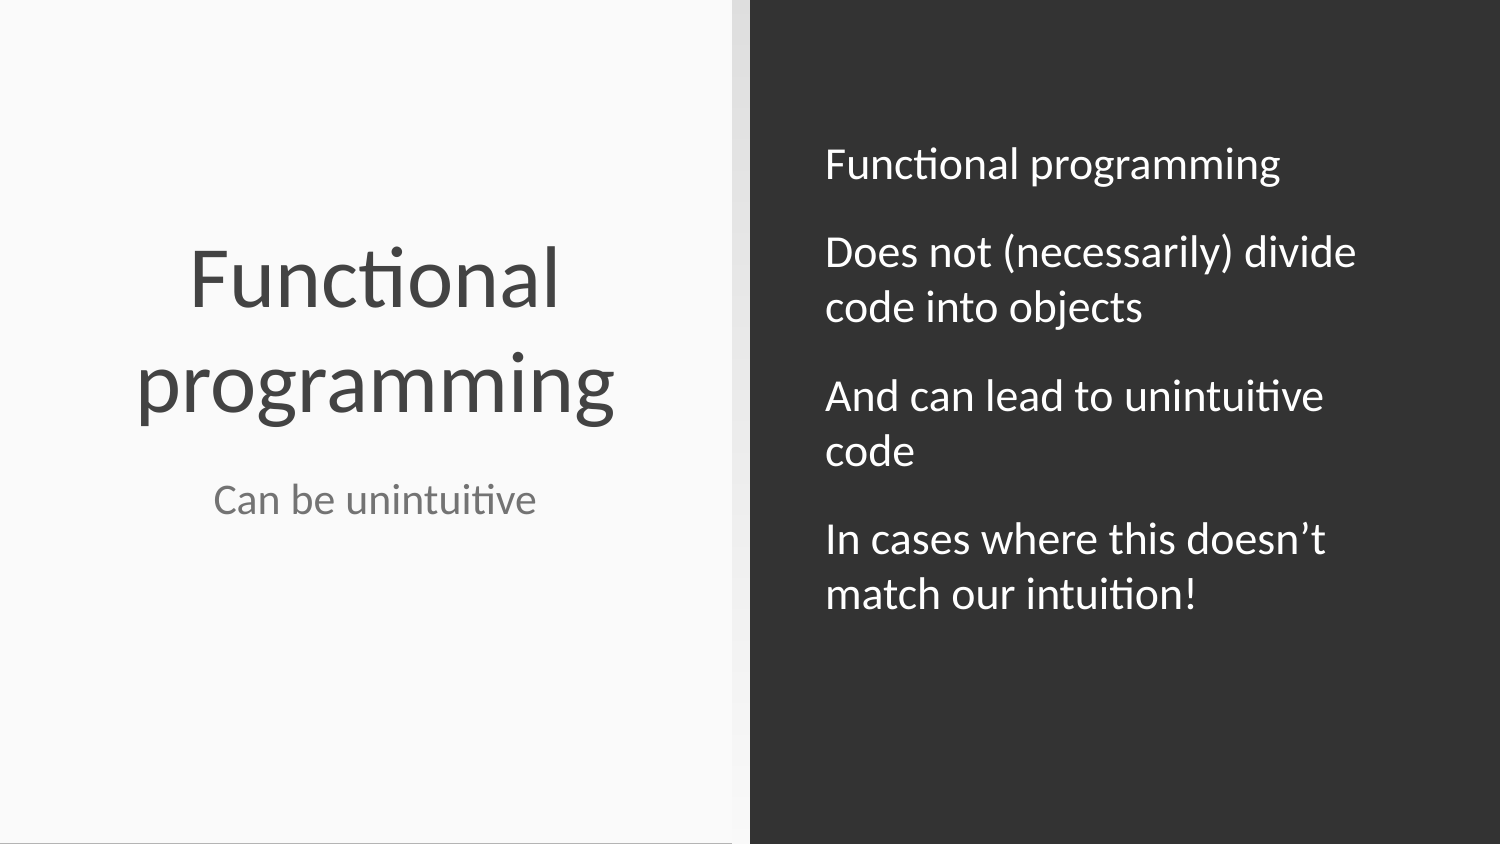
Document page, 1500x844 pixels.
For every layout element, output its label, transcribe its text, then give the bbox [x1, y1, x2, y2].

subtitle Can be unintuitive [43, 455, 708, 659]
title Functional programming [43, 202, 708, 446]
list Functional programming Does not (necessarily) divide code into objects And can lead to unintuitive code In cases where this doesn’t match our intuition! [810, 118, 1440, 725]
